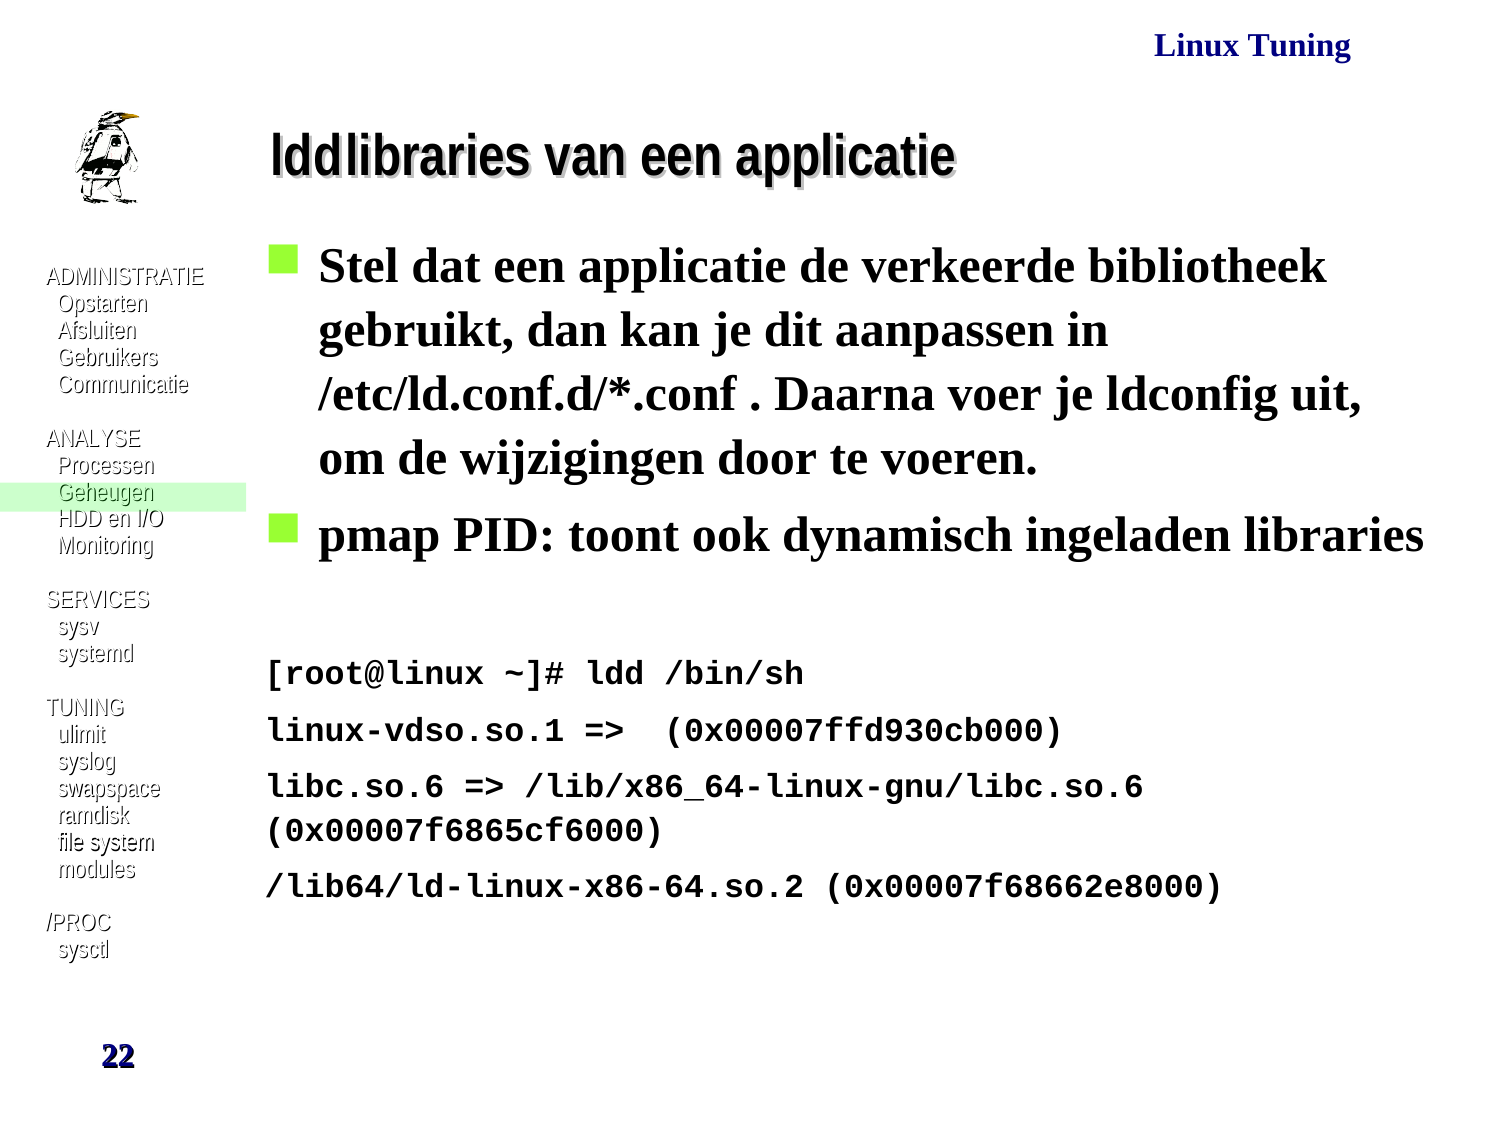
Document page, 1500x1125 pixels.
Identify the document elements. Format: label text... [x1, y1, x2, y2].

title ldd libraries van een applicatie [270, 41, 1500, 250]
list Stel dat een applicatie de verkeerde bibliotheek gebruikt, dan kan je dit aanpassen in /etc/ld.conf.d/*.conf . Daarna voer je ldconfig uit, om de wijzigingen door te voeren. pmap PID: toont ook dynamisch ingeladen libraries [root@linux ~]# ldd /bin/sh linux-vdso.so.1 => (0x00007ffd930cb000) libc.so.6 => /lib/x86_64-linux-gnu/libc.so.6 (0x00007f6865cf6000) /lib64/ld-linux-x86-64.so.2 (0x00007f68662e8000) [264, 229, 1486, 1012]
picture [57, 105, 143, 206]
text_box [0, 482, 247, 512]
